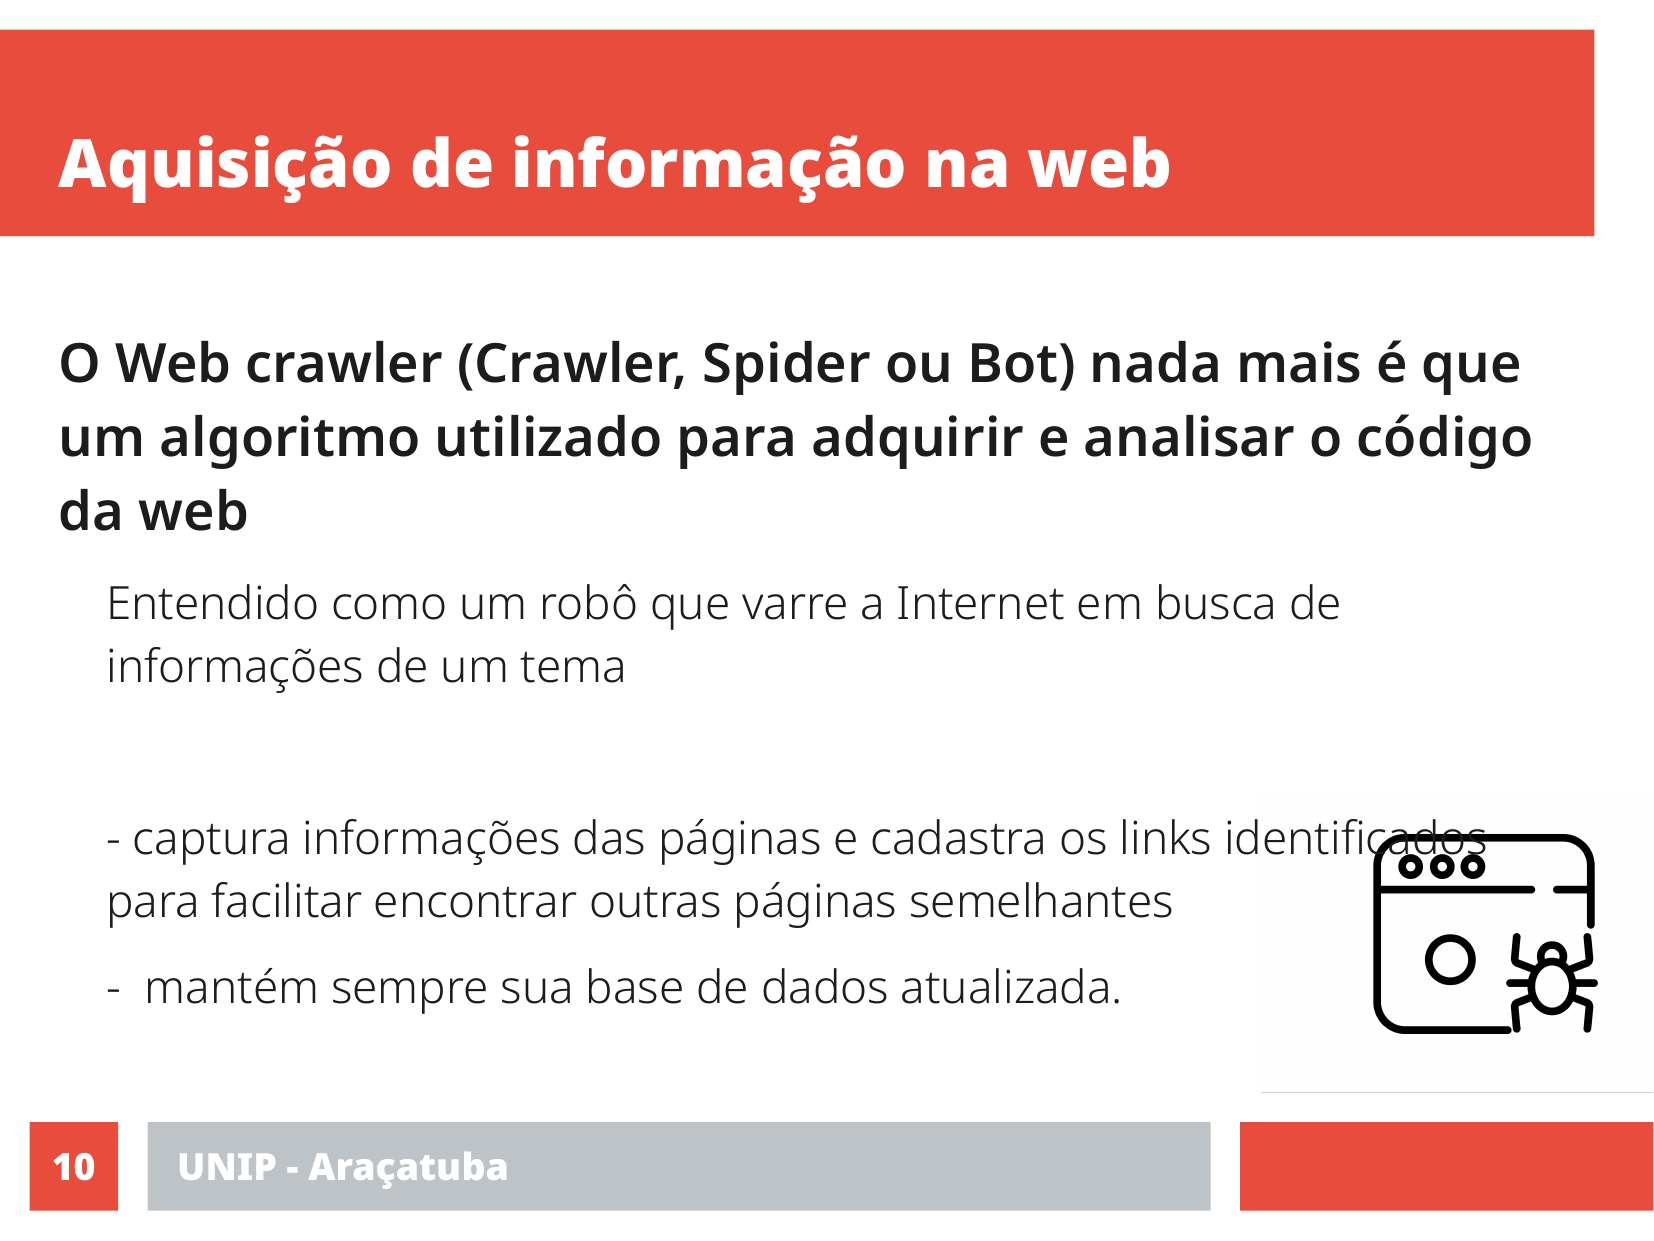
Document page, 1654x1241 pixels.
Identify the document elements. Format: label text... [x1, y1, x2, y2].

title Aquisição de informação na web [59, 59, 1595, 207]
list O Web crawler (Crawler, Spider ou Bot) nada mais é que um algoritmo utilizado para adquirir e analisar o código da web Entendido como um robô que varre a Internet em busca de informações de um tema - captura informações das páginas e cadastra os links identificados para facilitar encontrar outras páginas semelhantes - mantém sempre sua base de dados atualizada. [59, 324, 1565, 1093]
picture [1565, 793, 1654, 1093]
